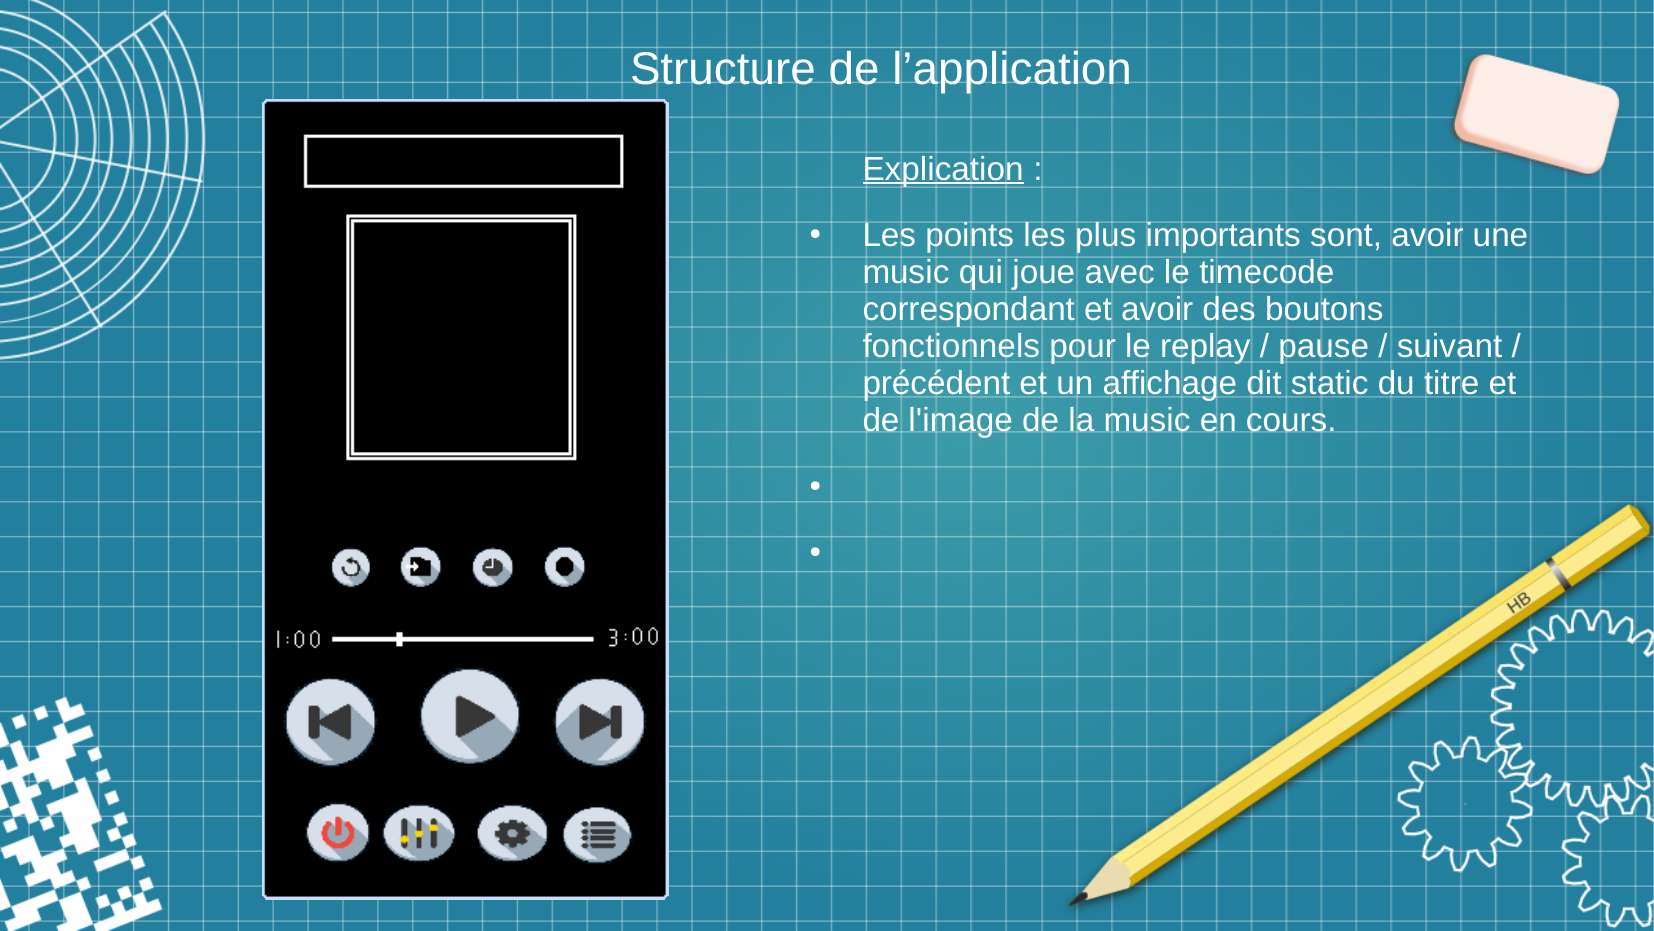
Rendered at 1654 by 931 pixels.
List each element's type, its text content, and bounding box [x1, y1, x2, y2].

list Explication : Les points les plus importants sont, avoir une music qui joue avec le timecode correspondant et avoir des boutons fonctionnels pour le replay / pause / suivant / précédent et un affichage dit static du titre et de l'image de la music en cours. [791, 150, 1538, 805]
title Structure de l’application [375, 25, 1388, 113]
picture [0, 0, 1654, 931]
